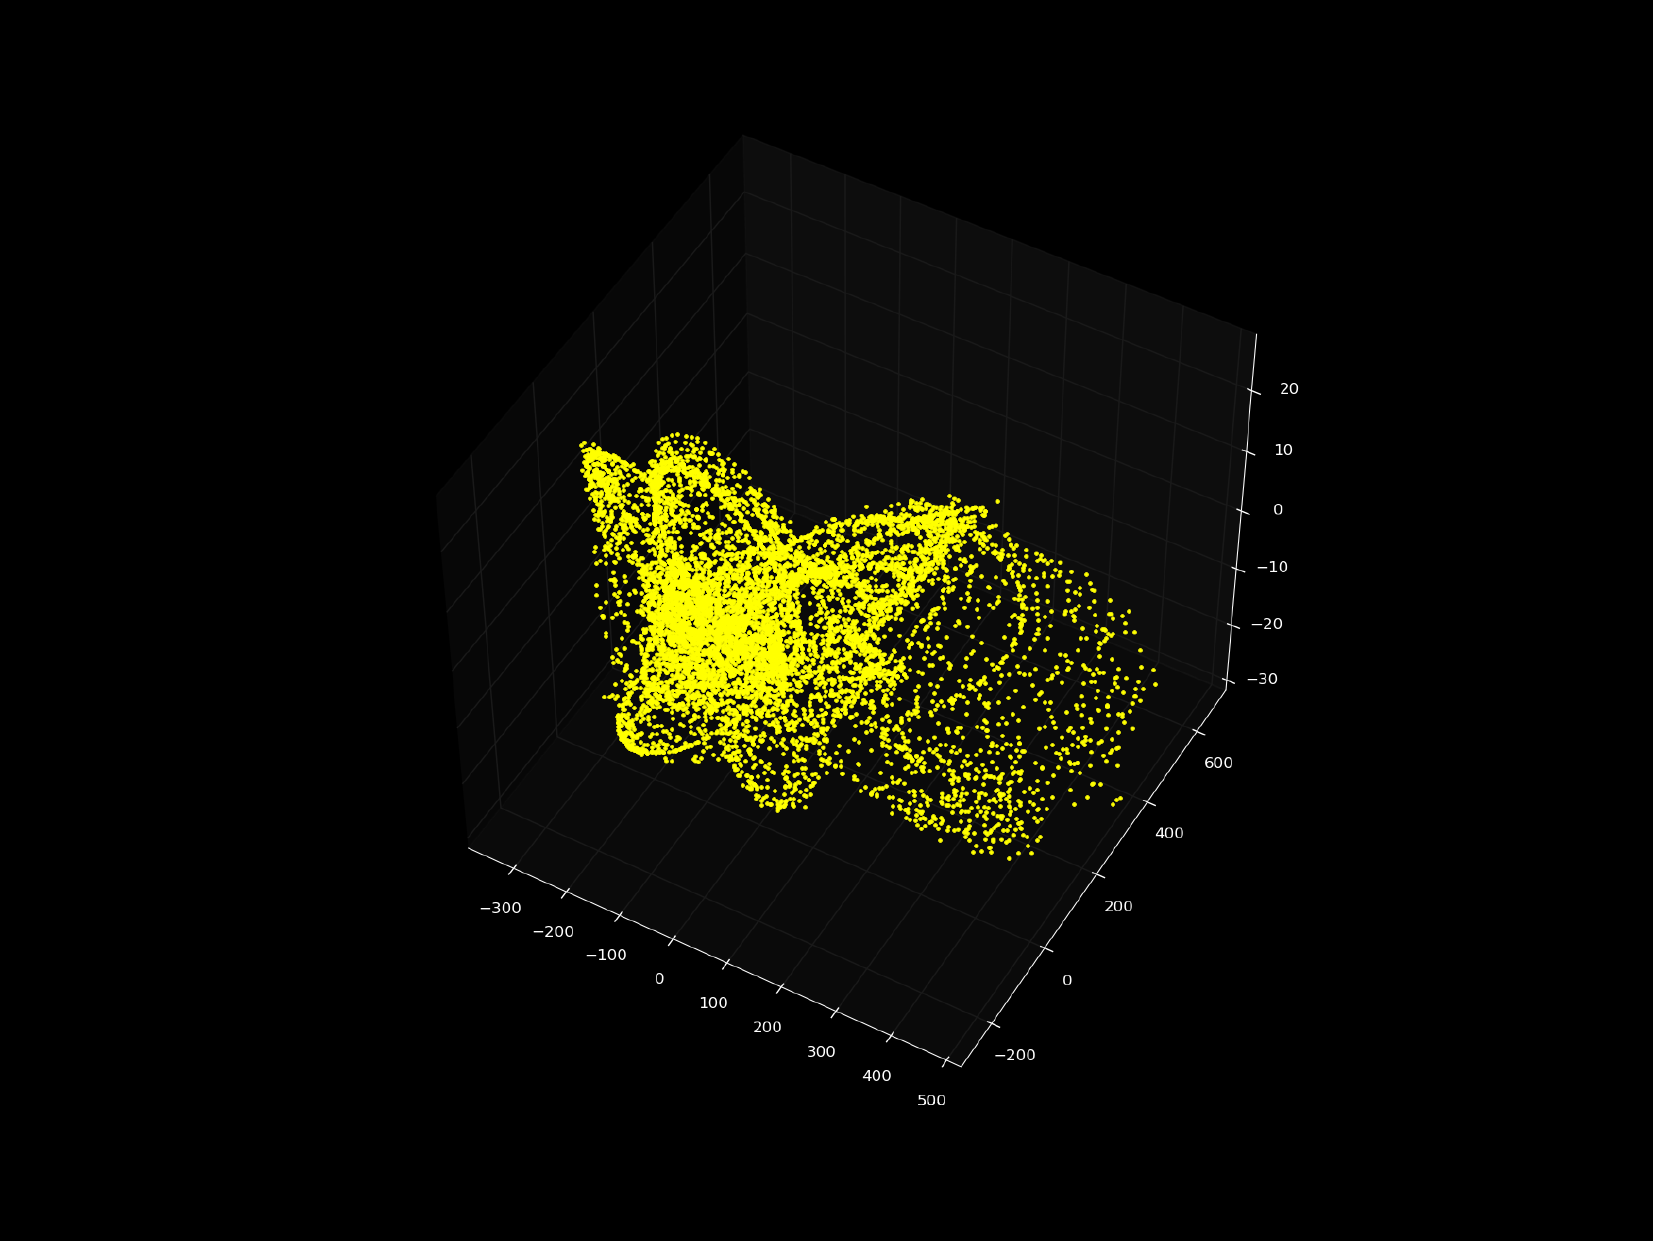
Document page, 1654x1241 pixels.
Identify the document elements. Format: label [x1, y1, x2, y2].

picture [242, 0, 1375, 1224]
